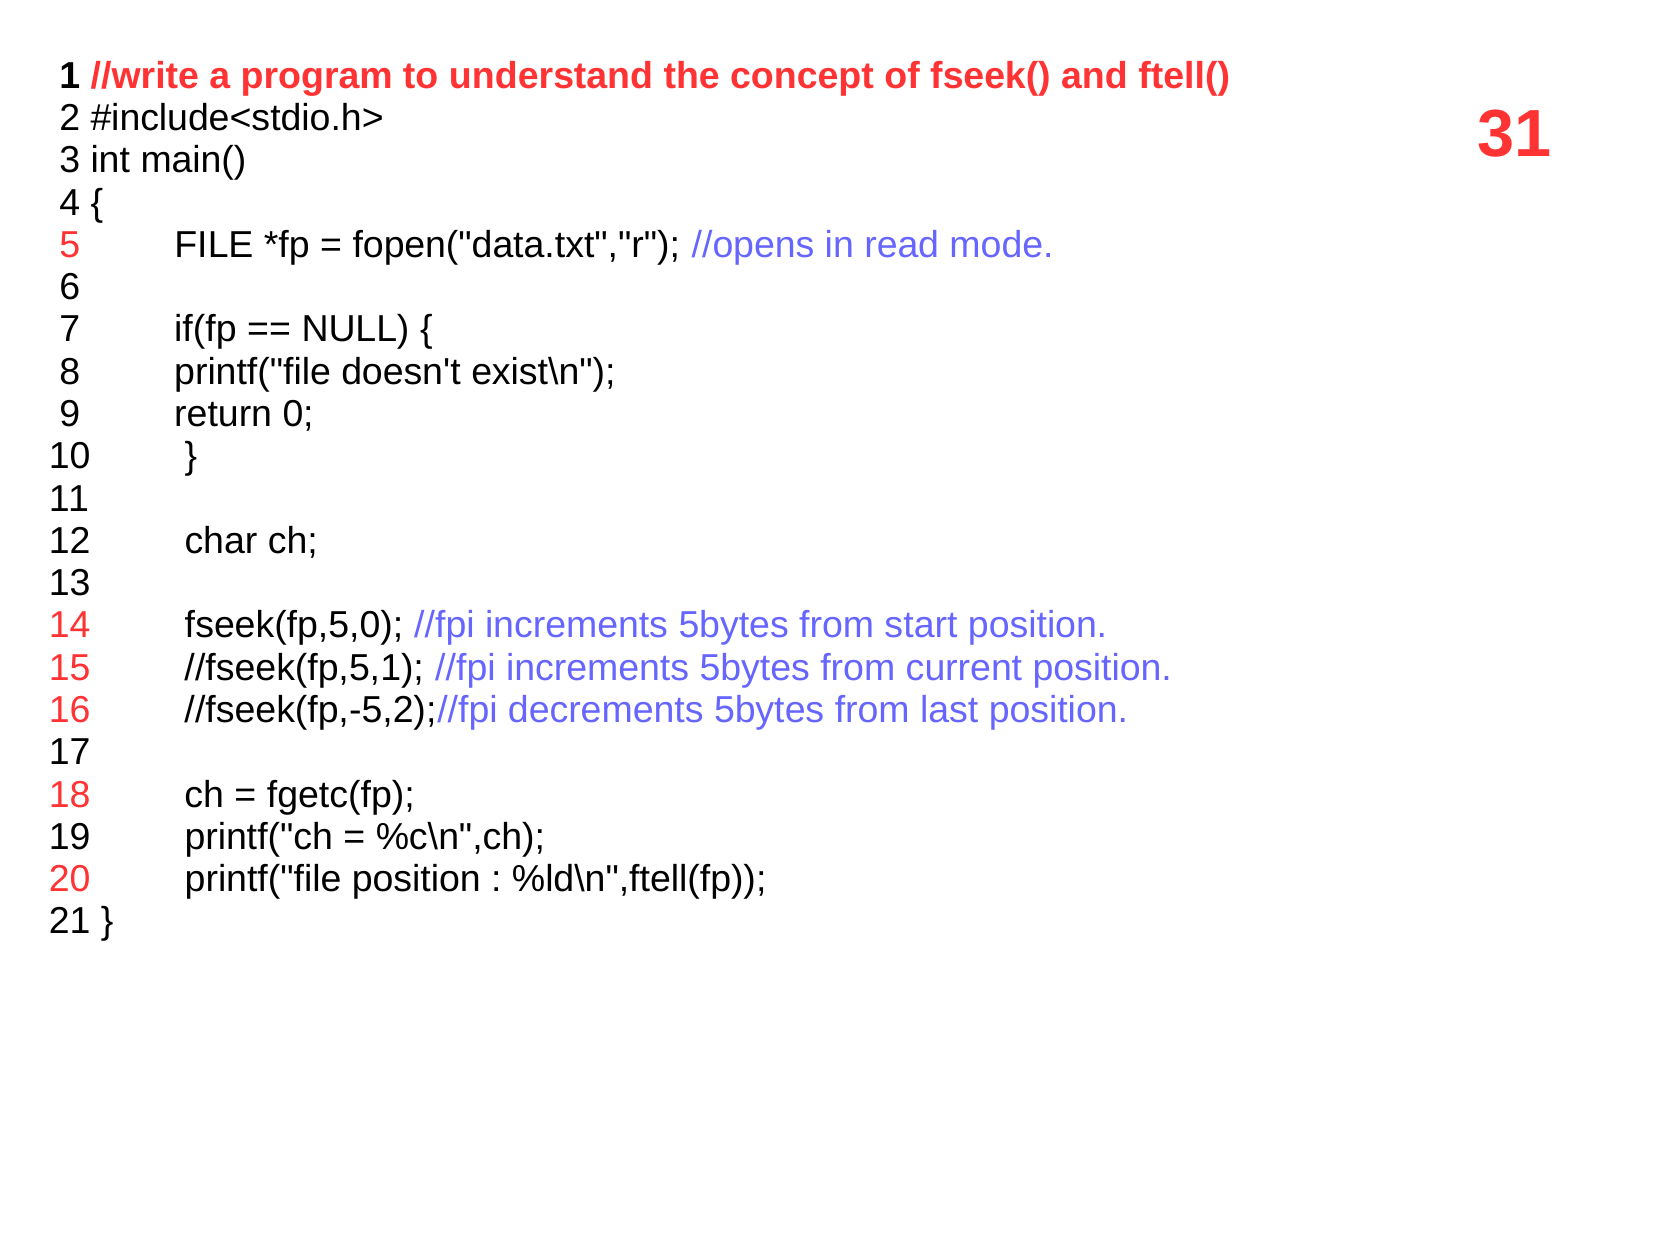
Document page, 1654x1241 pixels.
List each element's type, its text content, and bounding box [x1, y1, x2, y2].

text_box 1 //write a program to understand the concept of fseek() and ftell() 2 #include<stdio.h> 3 int main() 4 { 5 FILE *fp = fopen("data.txt","r"); //opens in read mode. 6 7 if(fp == NULL) { 8 printf("file doesn't exist\n"); 9 return 0; 10 } 11 12 char ch; 13 14 fseek(fp,5,0); //fpi increments 5bytes from start position. 15 //fseek(fp,5,1); //fpi increments 5bytes from current position. 16 //fseek(fp,-5,2);//fpi decrements 5bytes from last position. 17 18 ch = fgetc(fp); 19 printf("ch = %c\n",ch); 20 printf("file position : %ld\n",ftell(fp)); 21 } [23, 47, 1411, 1167]
text_box 31 [1463, 88, 1568, 184]
